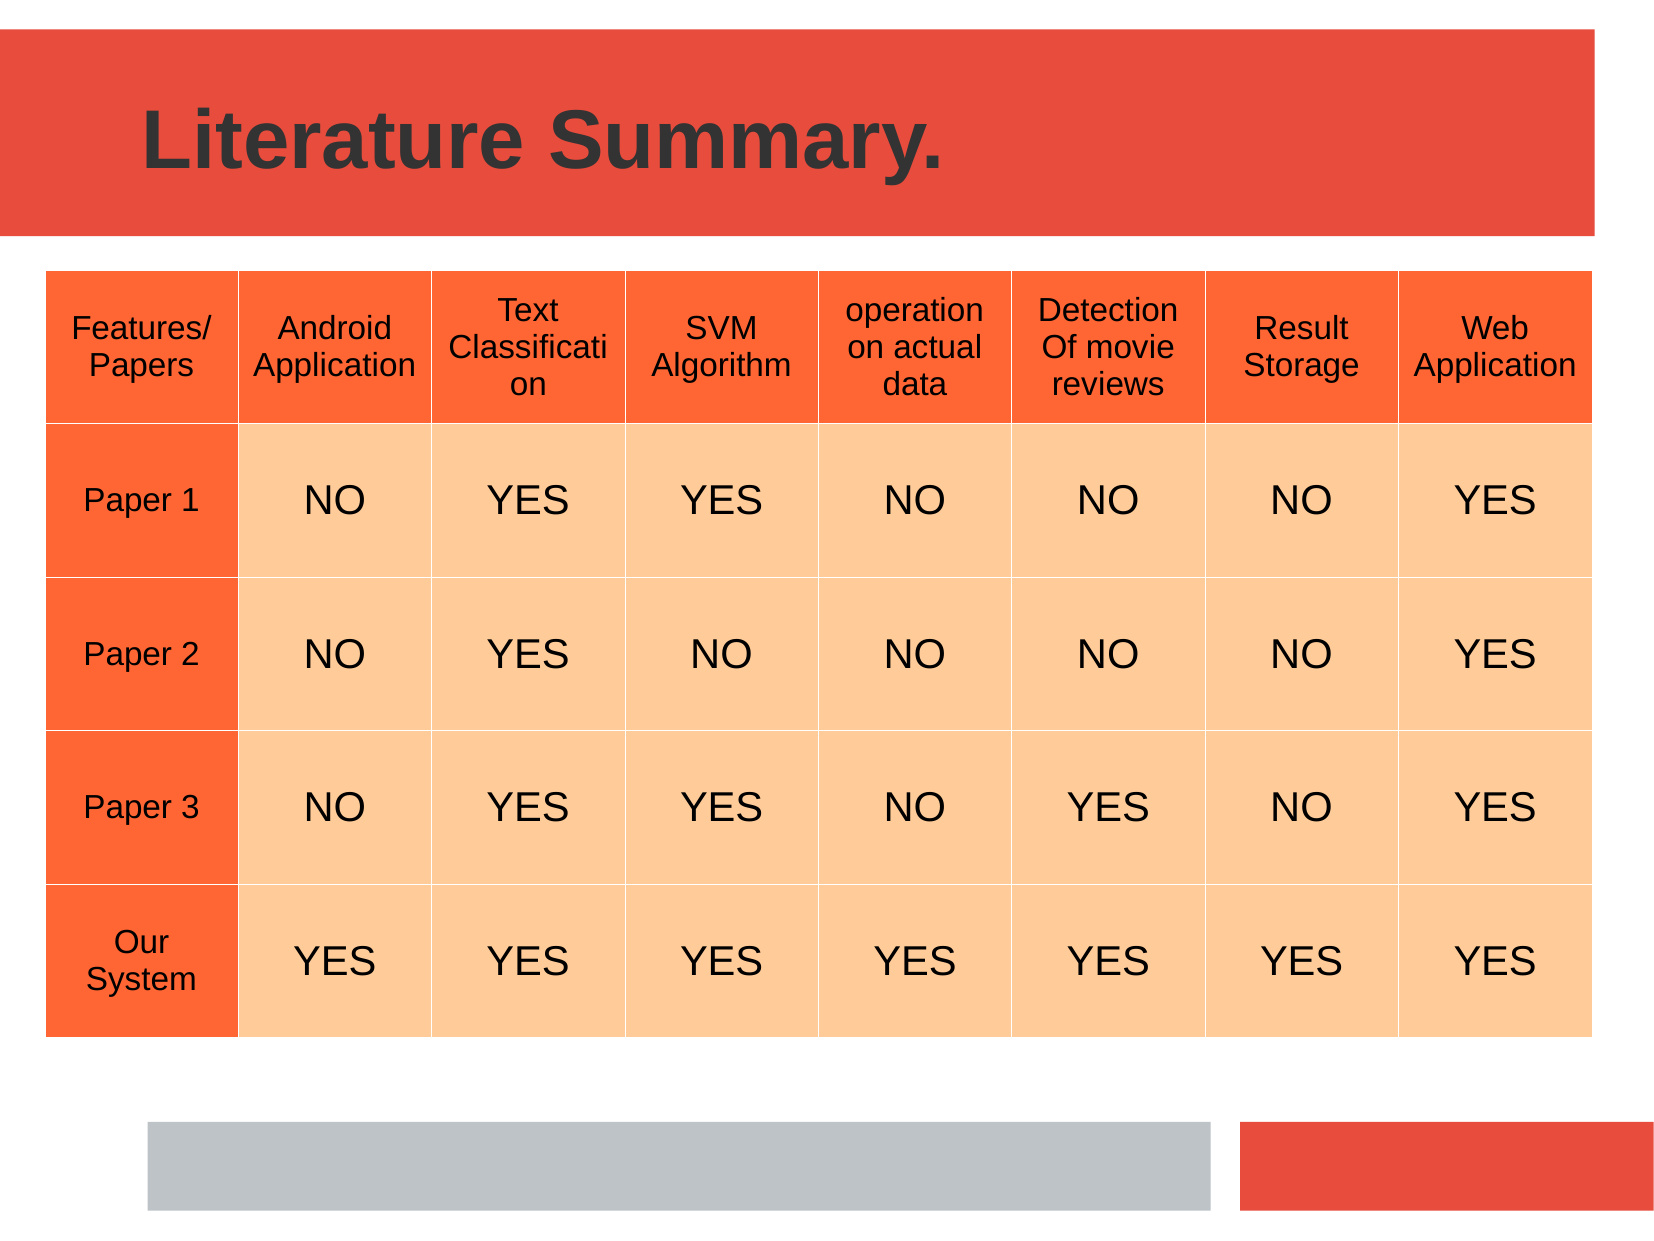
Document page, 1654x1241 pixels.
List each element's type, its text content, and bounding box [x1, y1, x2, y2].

table_cell NO [239, 424, 431, 577]
text_box Literature Summary. [141, 31, 1595, 239]
table_cell YES [626, 885, 818, 1037]
table_cell NO [1206, 578, 1398, 730]
table_cell NO [819, 731, 1011, 884]
table_cell YES [432, 731, 625, 884]
table_cell NO [239, 578, 431, 730]
table_header Android Application [239, 271, 431, 423]
table_header Web Application [1399, 271, 1592, 423]
table_header Features/Papers [46, 271, 238, 423]
table_cell YES [1012, 731, 1205, 884]
table_cell NO [626, 578, 818, 730]
table_cell YES [432, 578, 625, 730]
table_cell YES [626, 424, 818, 577]
table_cell NO [1206, 731, 1398, 884]
table_cell Our System [46, 885, 238, 1037]
table_cell Paper 1 [46, 424, 238, 577]
table_cell Paper 3 [46, 731, 238, 884]
table_cell NO [239, 731, 431, 884]
table_cell YES [1399, 578, 1592, 730]
table_cell NO [819, 424, 1011, 577]
table_cell YES [626, 731, 818, 884]
table_cell YES [432, 885, 625, 1037]
table_cell NO [1206, 424, 1398, 577]
table_cell YES [1399, 885, 1592, 1037]
table_header Text Classification [432, 271, 625, 423]
table_cell NO [819, 578, 1011, 730]
table_cell YES [819, 885, 1011, 1037]
table_cell YES [1206, 885, 1398, 1037]
table_cell NO [1012, 424, 1205, 577]
table_header SVM Algorithm [626, 271, 818, 423]
table_cell Paper 2 [46, 578, 238, 730]
table_cell NO [1012, 578, 1205, 730]
table_cell YES [239, 885, 431, 1037]
table_header Result Storage [1206, 271, 1398, 423]
table_header operation on actual data [819, 271, 1011, 423]
table_cell YES [432, 424, 625, 577]
table_cell YES [1399, 731, 1592, 884]
table_header Detection Of movie reviews [1012, 271, 1205, 423]
table_cell YES [1399, 424, 1592, 577]
table_cell YES [1012, 885, 1205, 1037]
